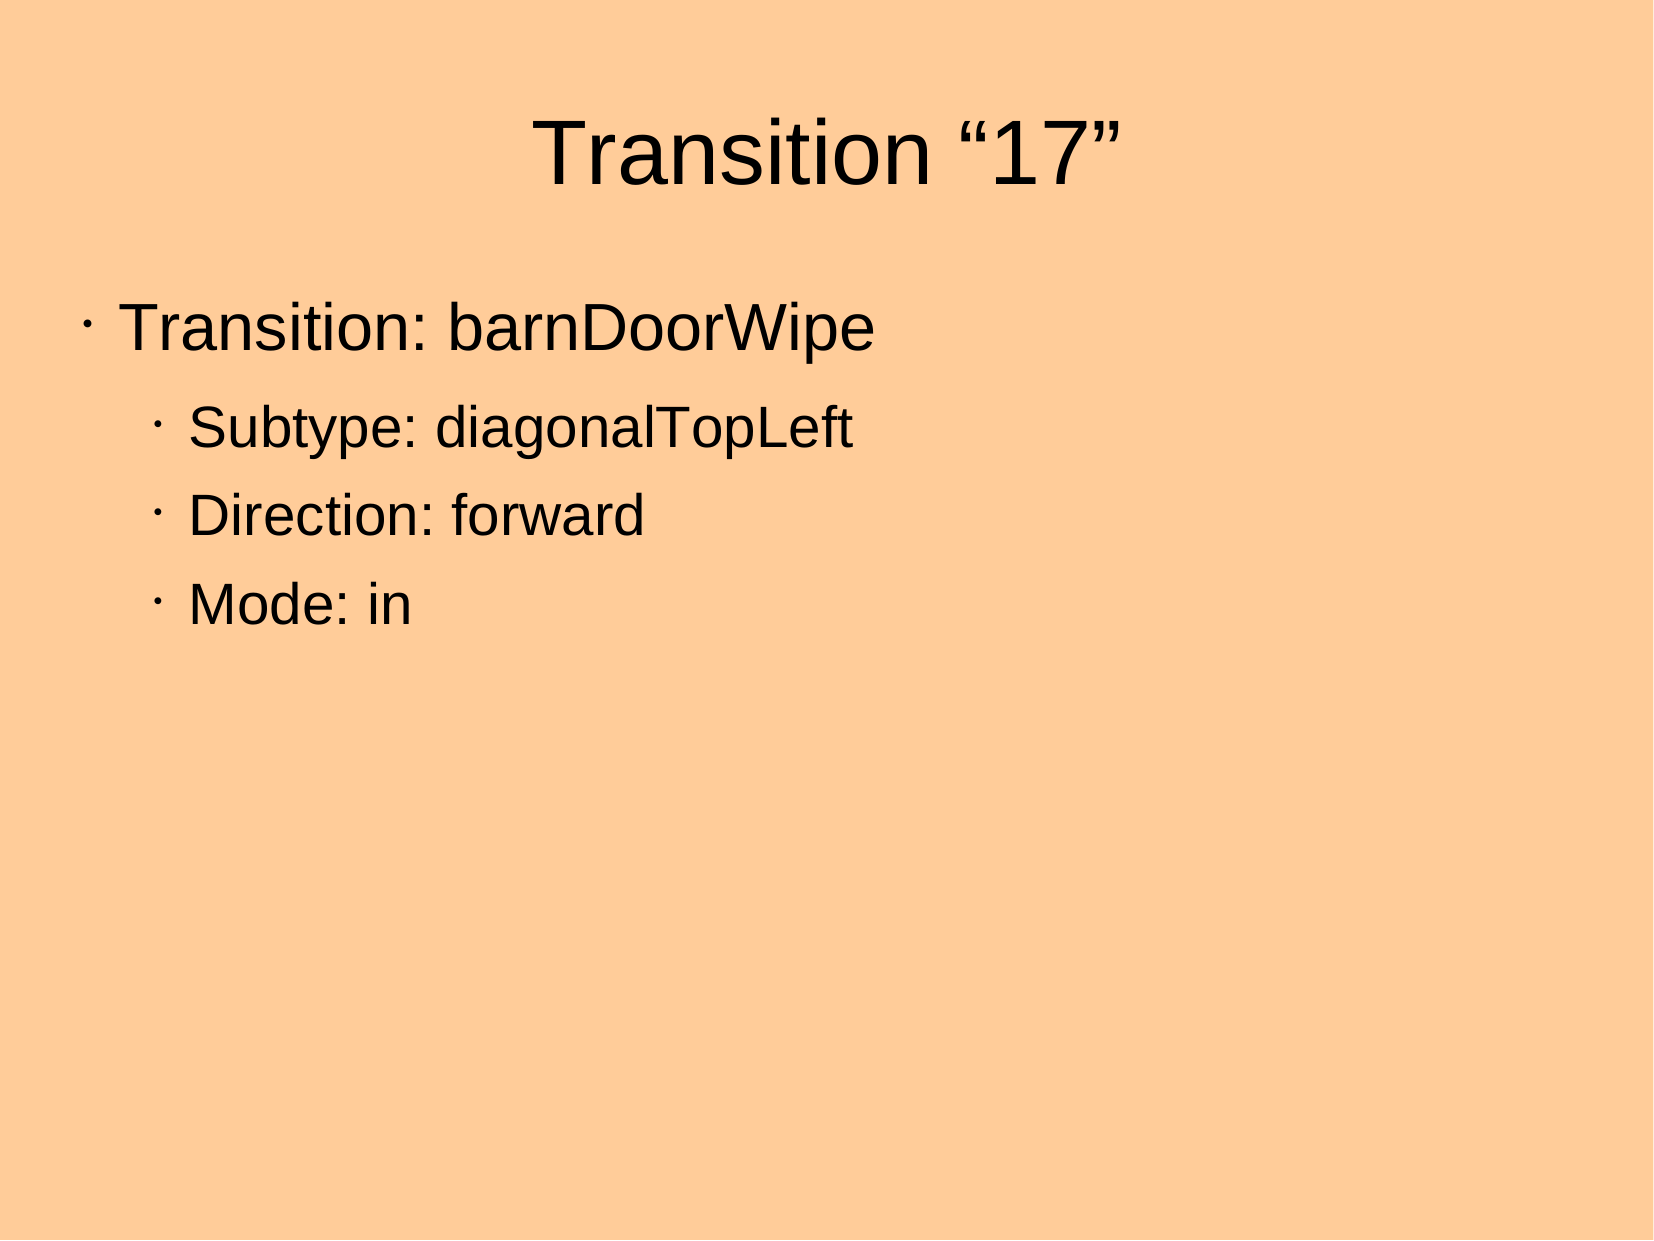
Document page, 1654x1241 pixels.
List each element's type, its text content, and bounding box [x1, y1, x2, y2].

title Transition “17” [82, 49, 1571, 257]
list Transition: barnDoorWipe Subtype: diagonalTopLeft Direction: forward Mode: in [82, 290, 1571, 1080]
